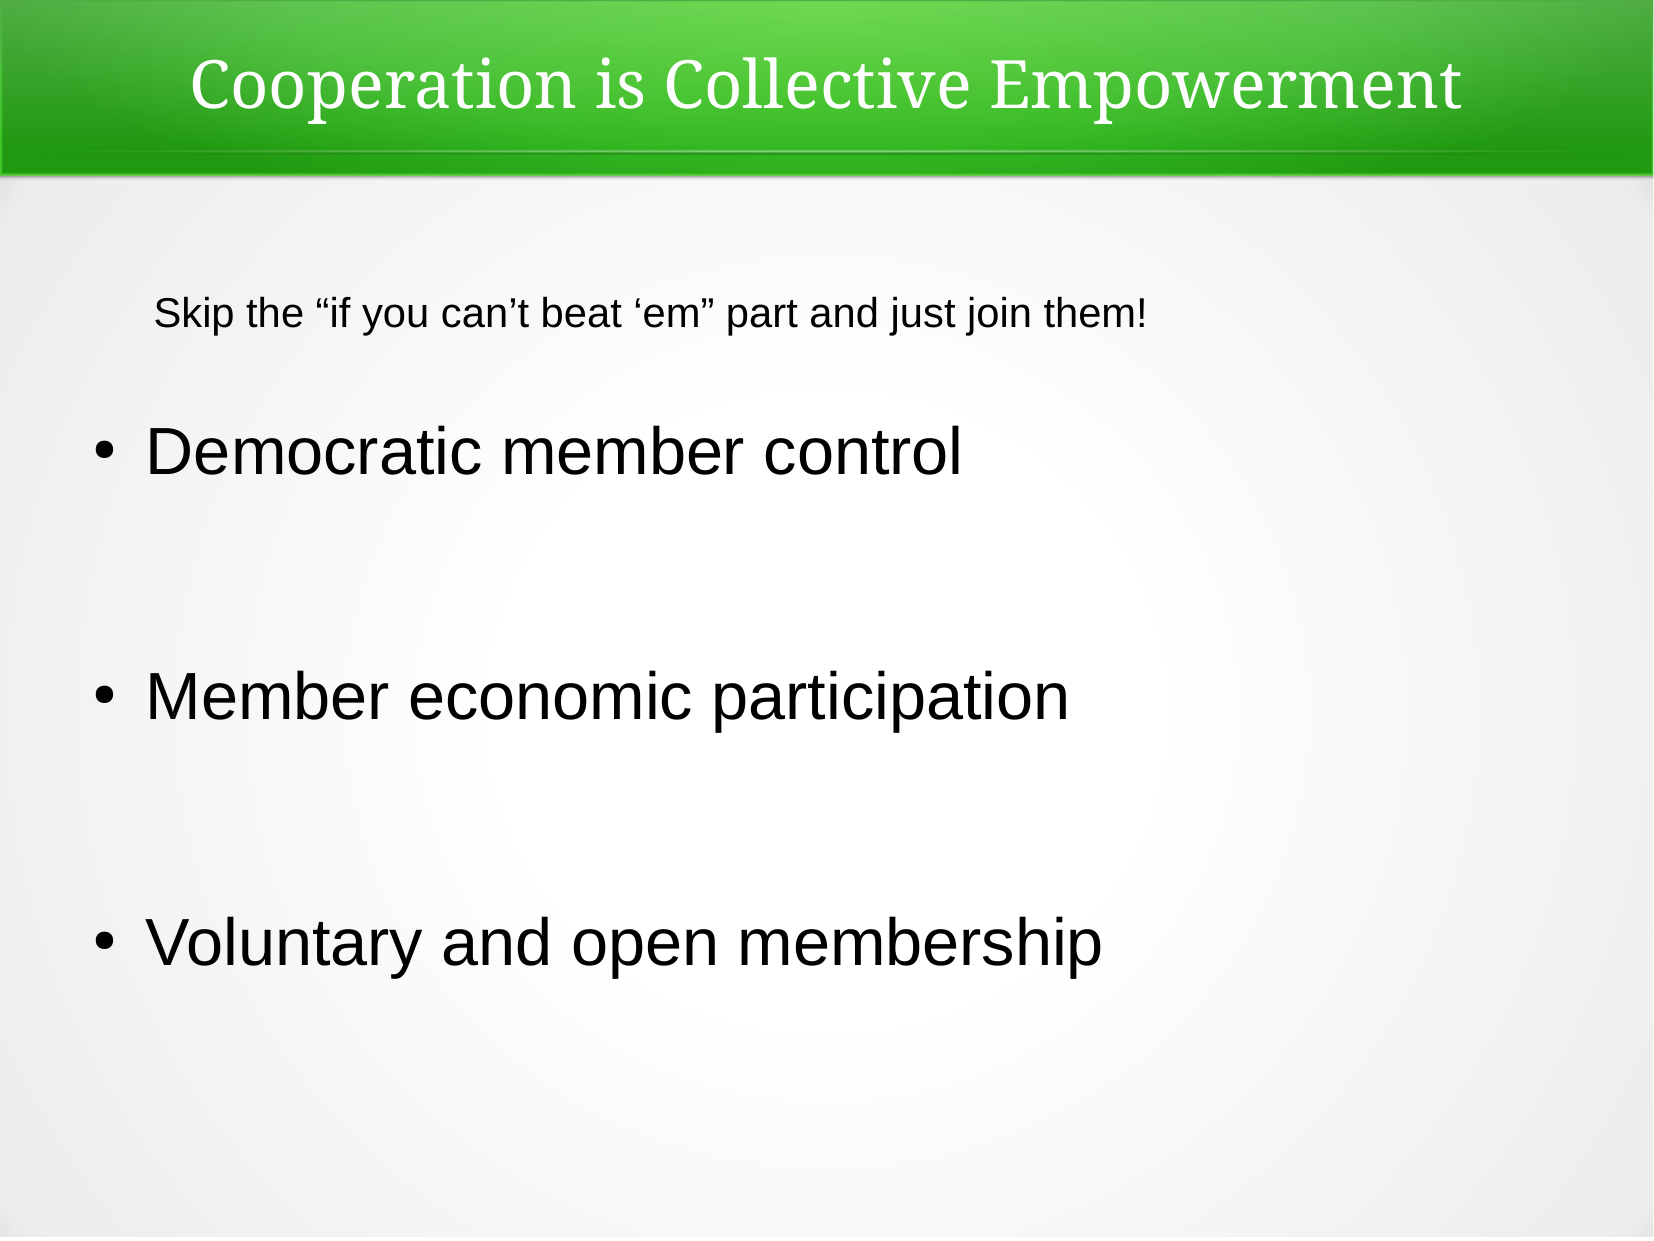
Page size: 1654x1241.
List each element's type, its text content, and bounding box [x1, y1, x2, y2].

list Democratic member control Member economic participation Voluntary and open membership [75, 413, 1564, 1006]
list Skip the “if you can’t beat ‘em” part and just join them! [82, 290, 1571, 361]
picture [0, 0, 1654, 1237]
title Cooperation is Collective Empowerment [82, 11, 1571, 154]
